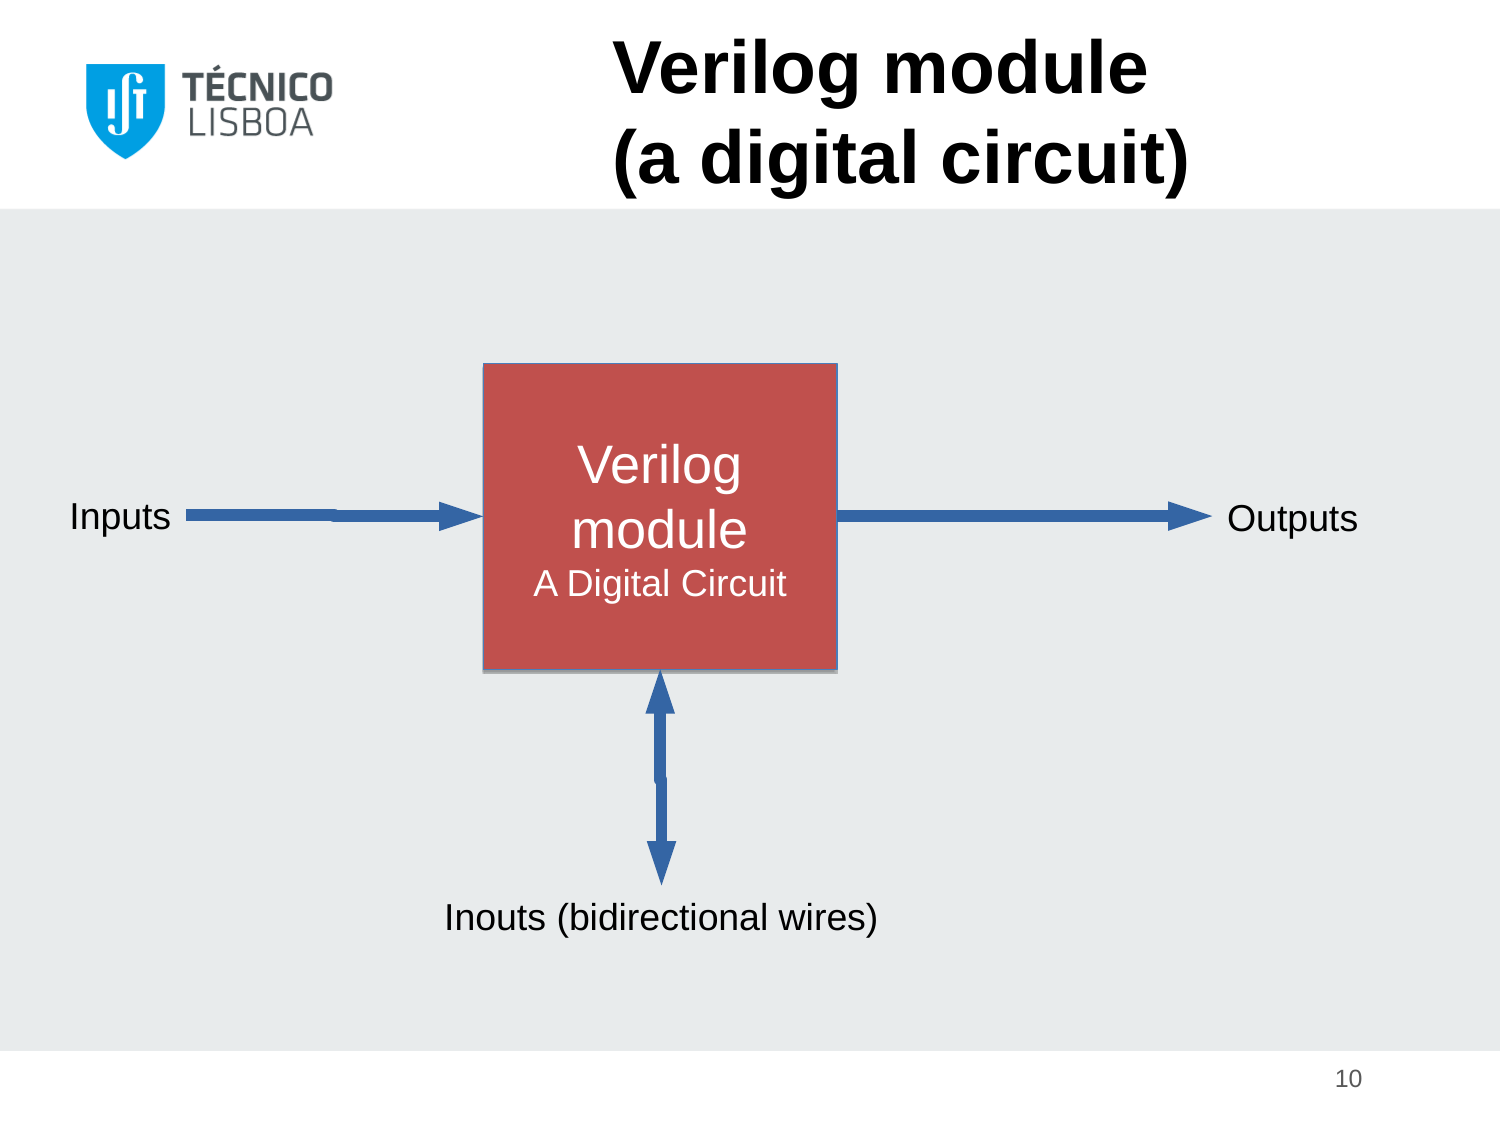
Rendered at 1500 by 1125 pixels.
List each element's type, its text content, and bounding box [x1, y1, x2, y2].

picture [0, 0, 1500, 1125]
text_box Inputs [54, 484, 187, 545]
text_box Inouts (bidirectional wires) [429, 885, 894, 946]
title Verilog module (a digital circuit) [597, 2, 1260, 216]
text_box Outputs [1212, 486, 1374, 546]
text_box Verilog module A Digital Circuit [483, 363, 837, 670]
